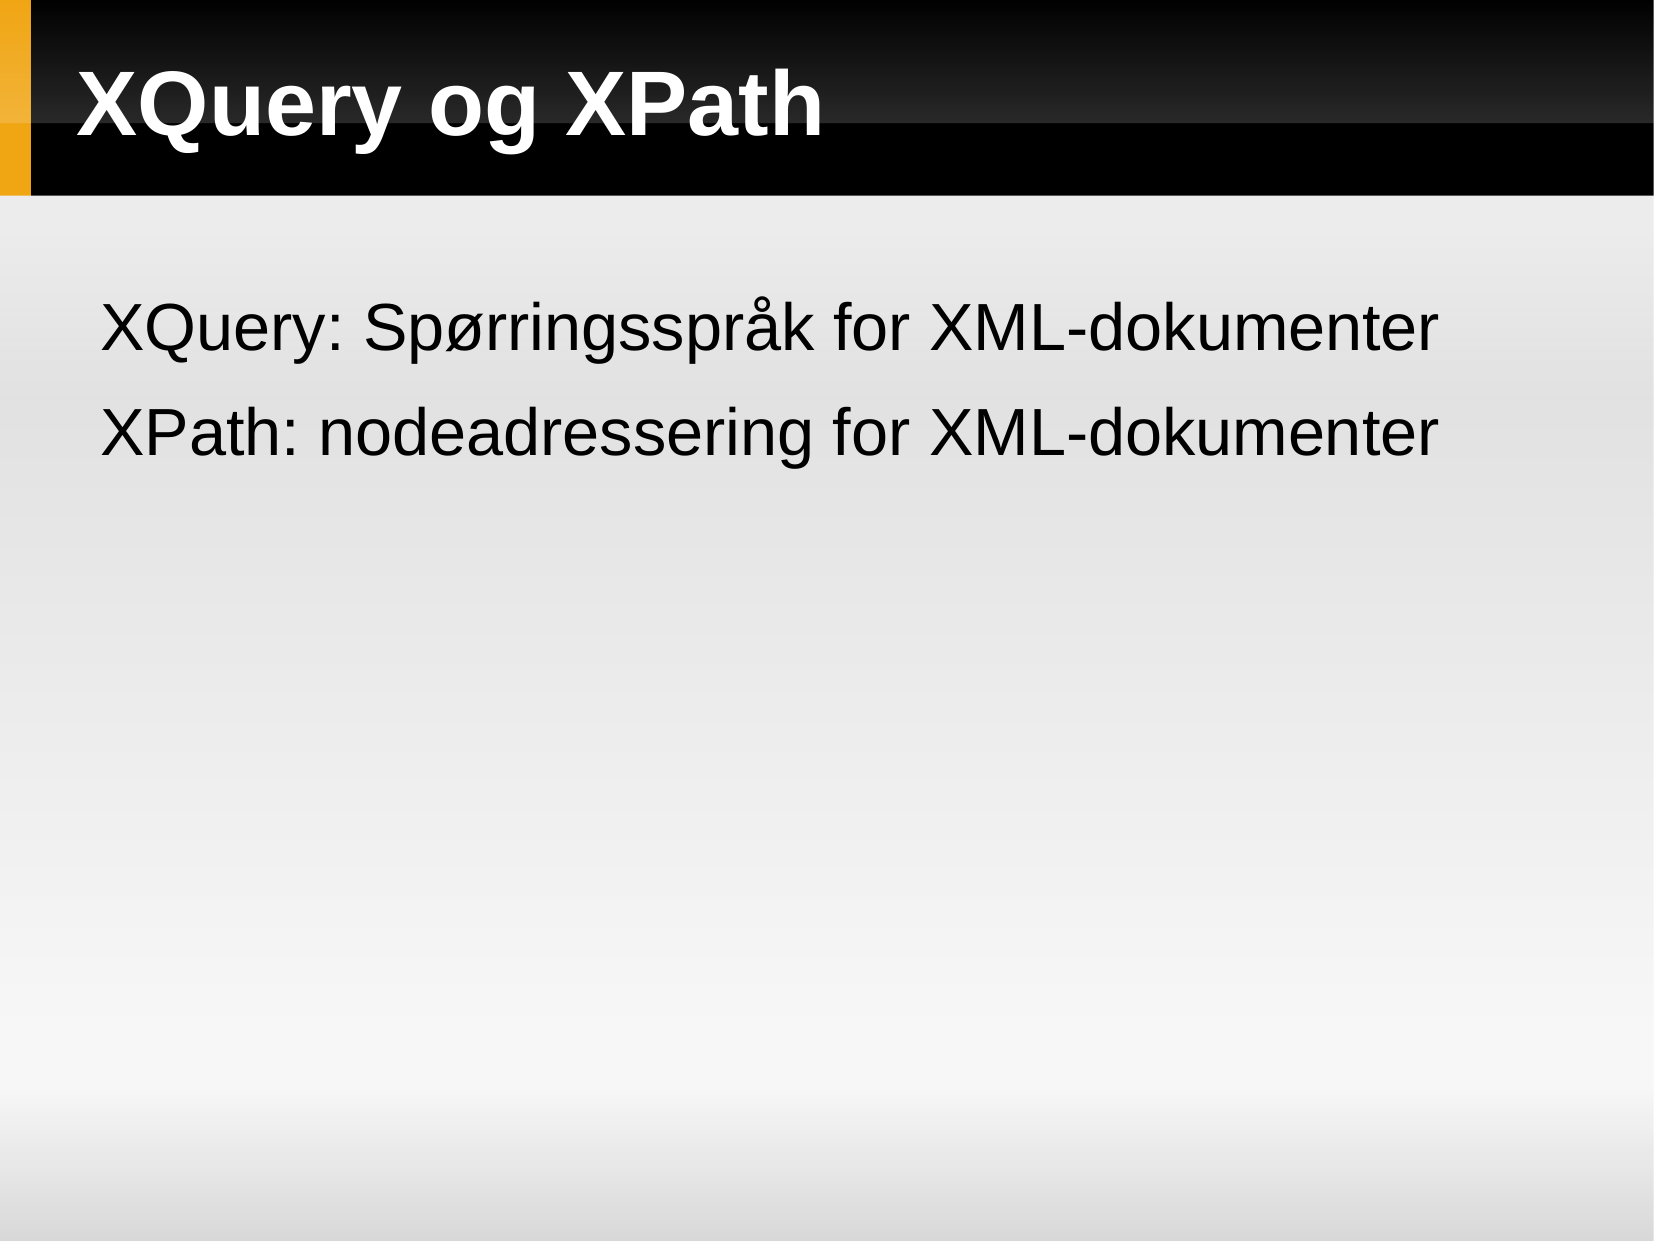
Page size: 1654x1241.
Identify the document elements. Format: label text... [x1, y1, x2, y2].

picture [0, 0, 1654, 1241]
list XQuery: Spørringsspråk for XML-dokumenter XPath: nodeadressering for XML-dokumenter [82, 290, 1571, 1094]
title XQuery og XPath [76, 7, 1565, 200]
